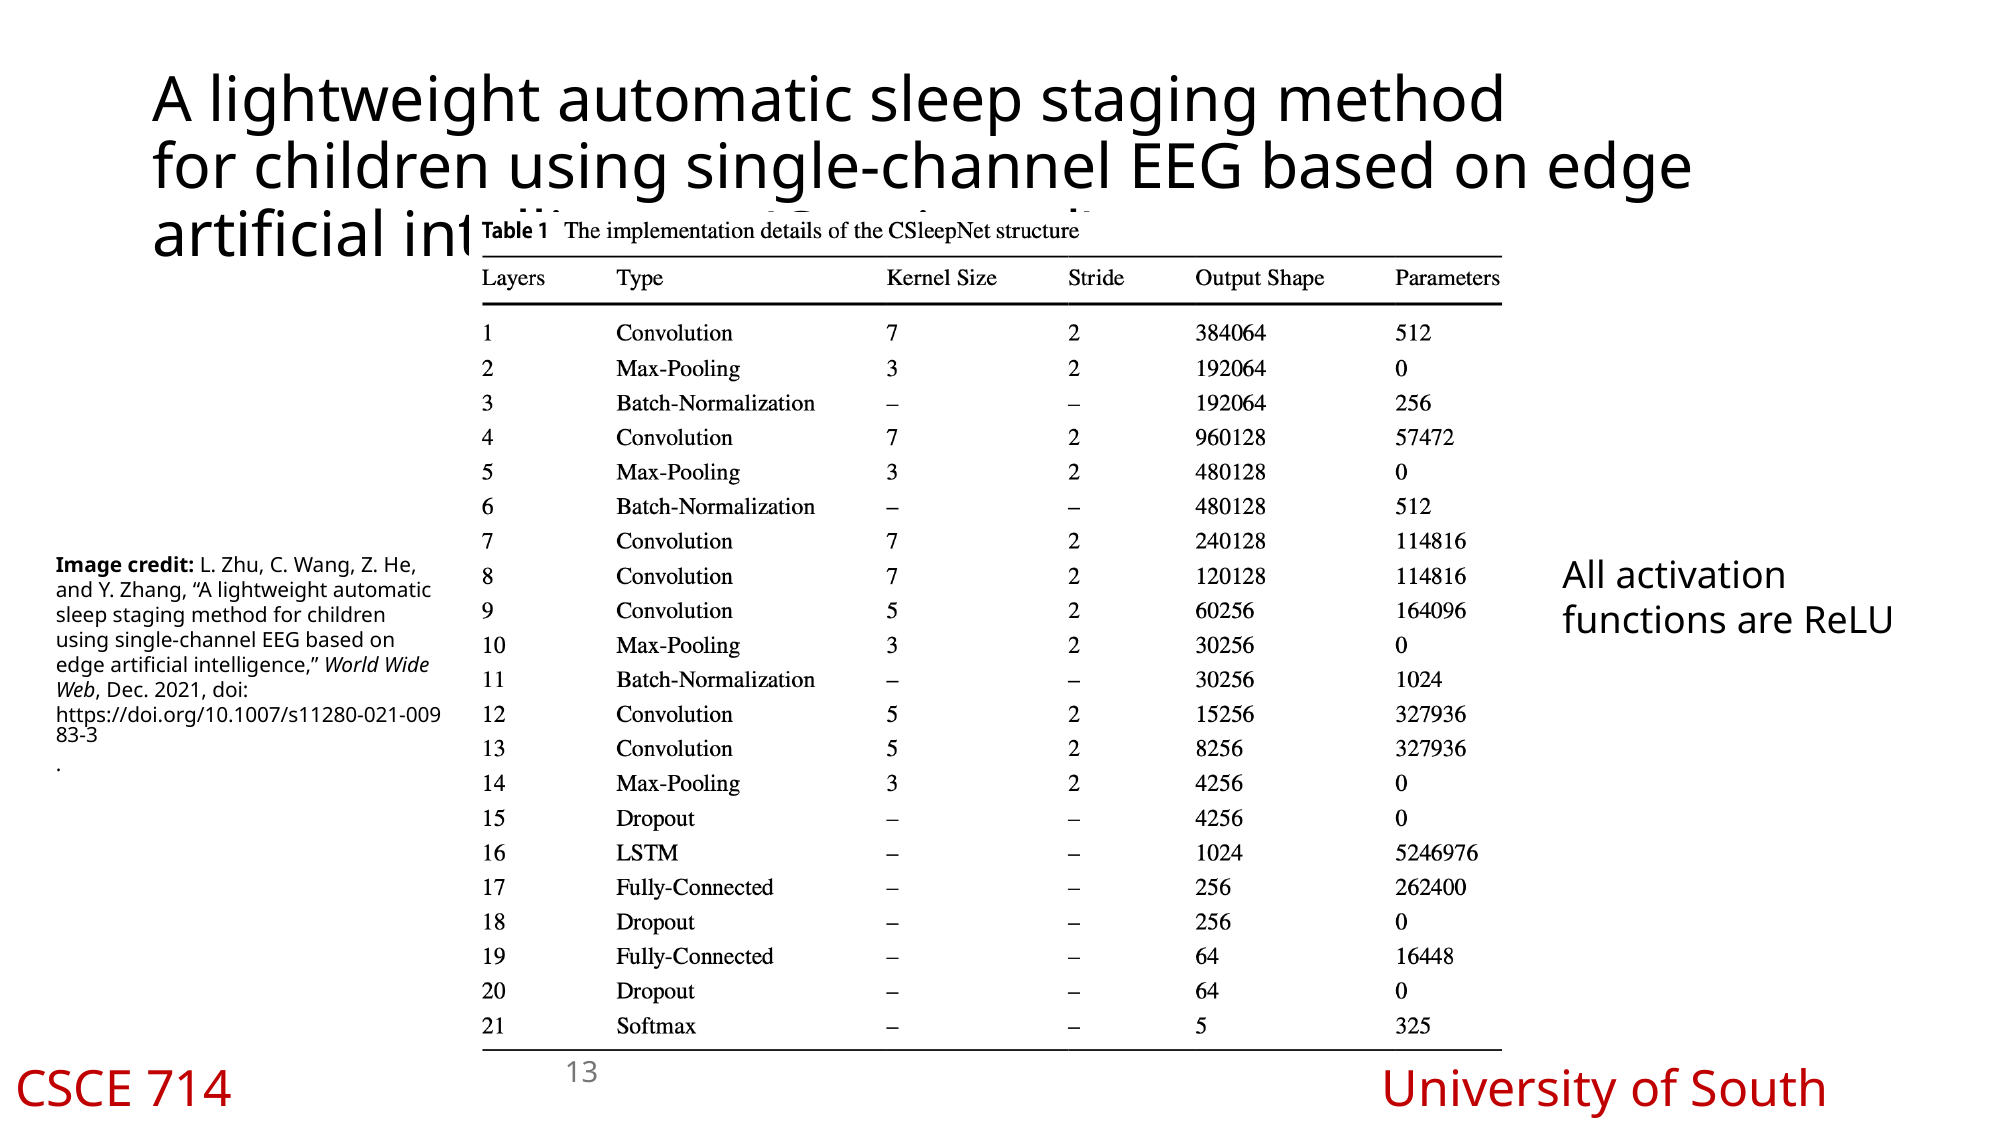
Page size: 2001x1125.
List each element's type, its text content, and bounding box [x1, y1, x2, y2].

text_box All activation functions are ReLU [1547, 543, 1960, 650]
text_box [549, 1042, 1000, 1103]
picture [469, 212, 1514, 1065]
text_box University of South Carolina [1366, 1049, 2000, 1125]
text_box CSCE 714 [0, 1049, 249, 1125]
title A lightweight automatic sleep staging method for children using single‑channel EEG based on edge artificial intelligence (Continued) [137, 59, 1863, 278]
text_box Image credit: L. Zhu, C. Wang, Z. He, and Y. Zhang, “A lightweight automatic sleep staging method for children using single-channel EEG based on edge artificial intelligence,” World Wide Web, Dec. 2021, doi: https://doi.org/10.1007/s11280-021-00983-3. [40, 543, 457, 782]
